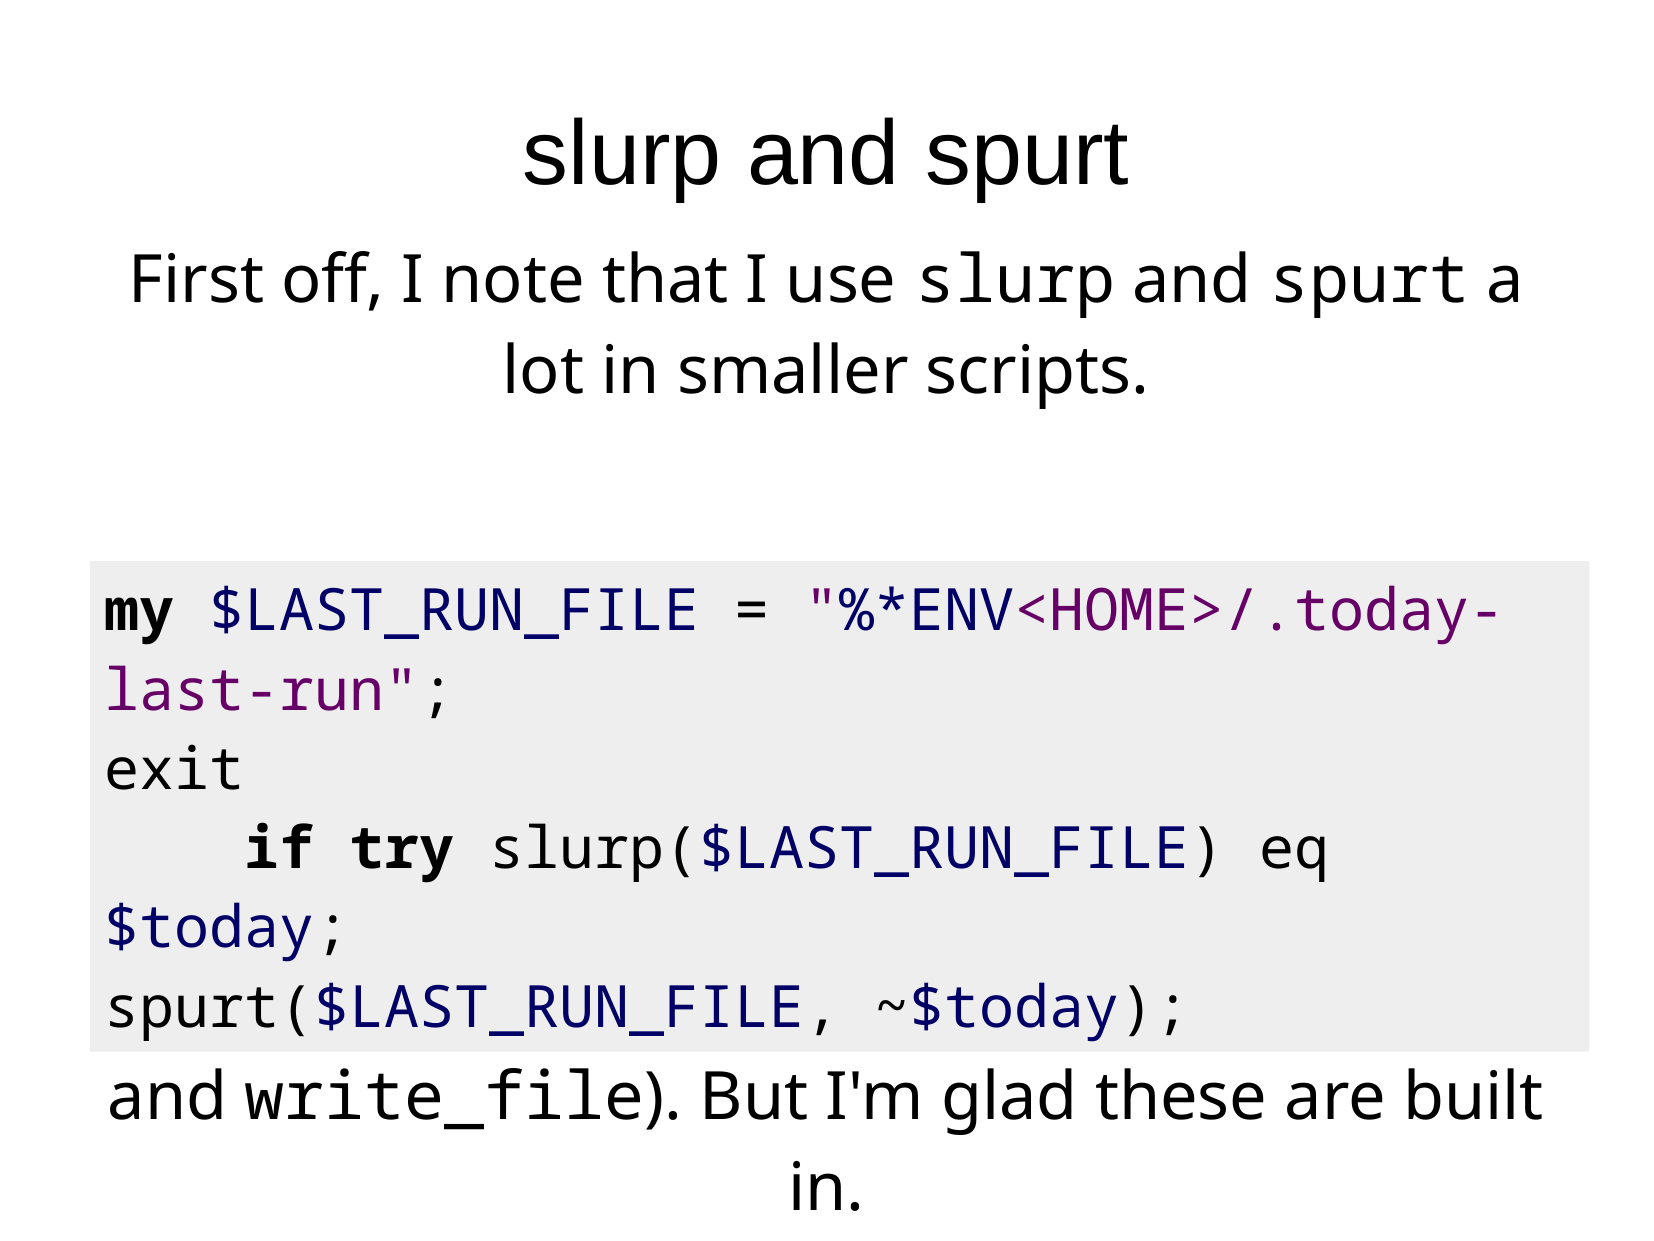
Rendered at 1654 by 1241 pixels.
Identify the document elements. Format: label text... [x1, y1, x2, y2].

subtitle First off, I note that I use slurp and spurt a lot in smaller scripts. For Perl 5 users, CPAN provides, as usual: File::Slurp has your back (with read_file and write_file). But I'm glad these are built in. [82, 276, 1571, 1186]
text_box my $LAST_RUN_FILE = "%*ENV<HOME>/.today-last-run"; exit if try slurp($LAST_RUN_FILE) eq $today; spurt($LAST_RUN_FILE, ~$today); [89, 561, 1590, 811]
title slurp and spurt [82, 49, 1571, 257]
